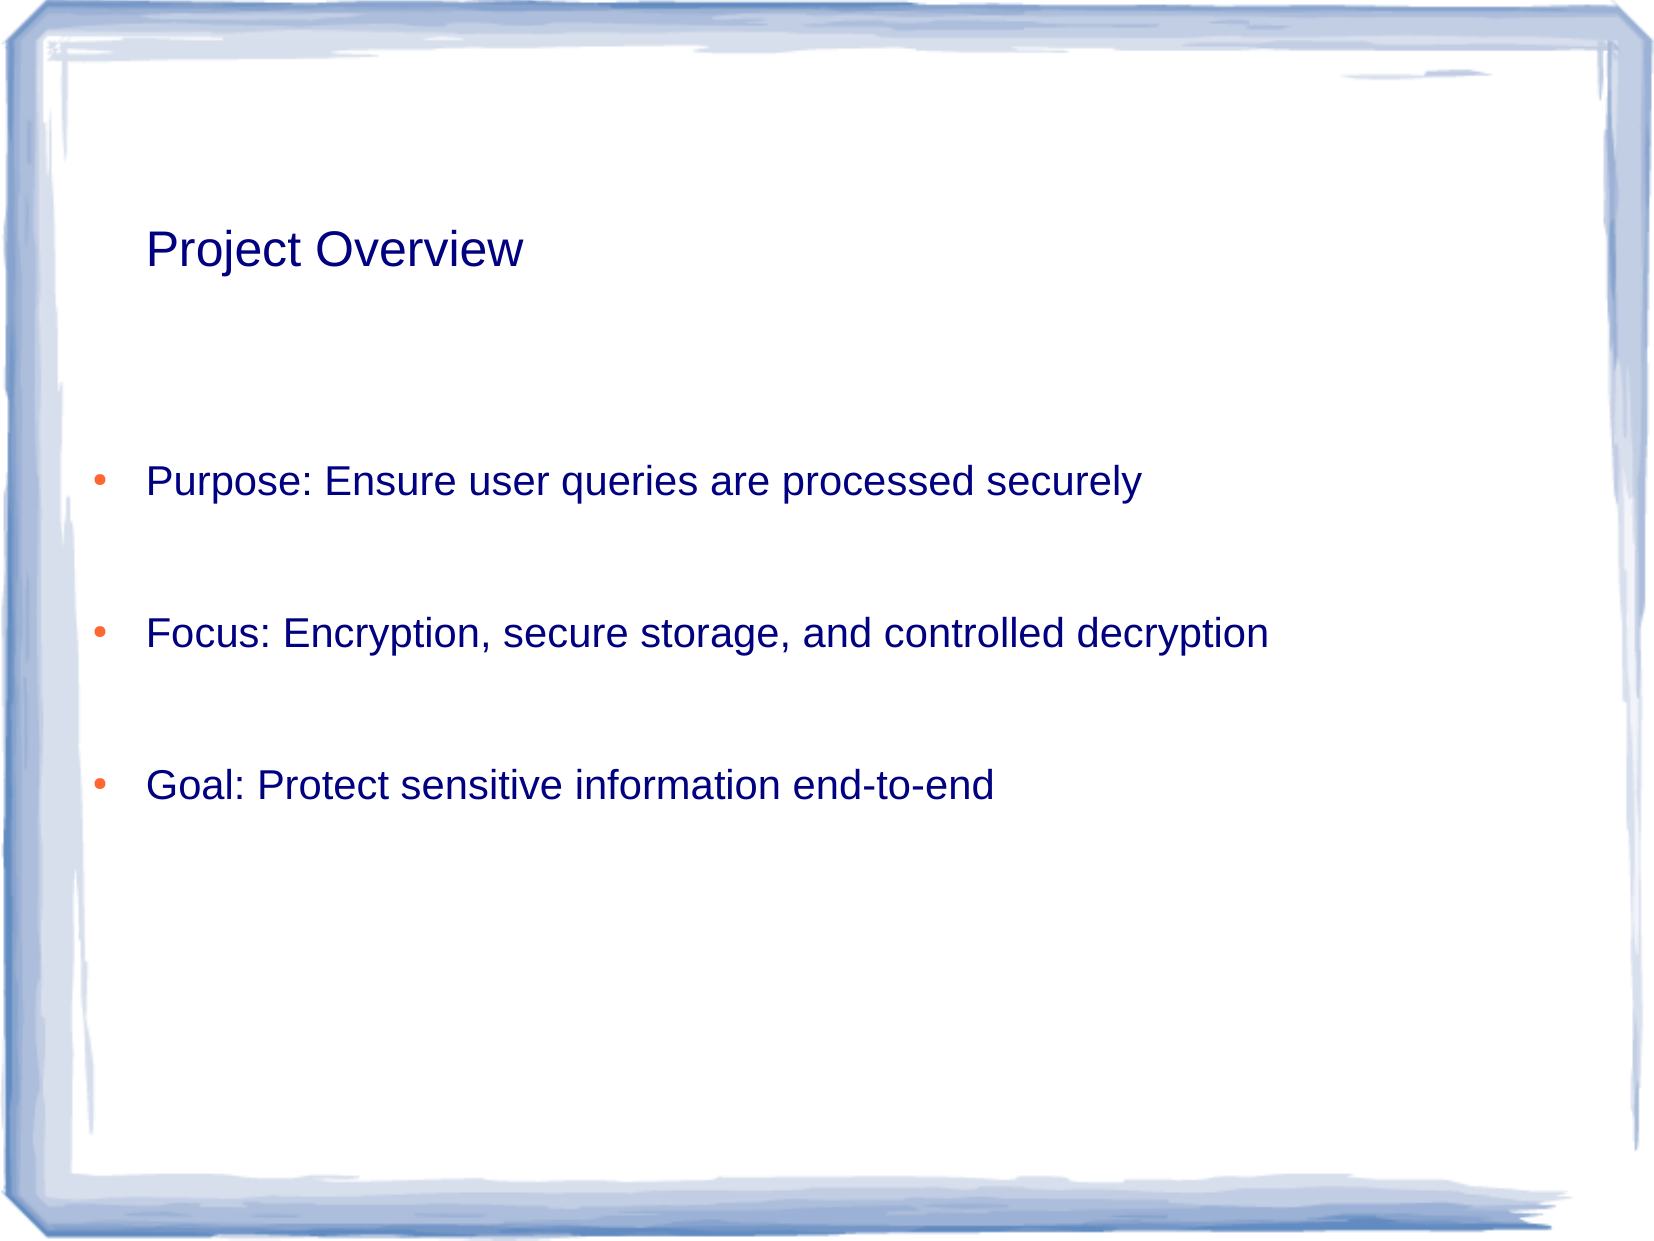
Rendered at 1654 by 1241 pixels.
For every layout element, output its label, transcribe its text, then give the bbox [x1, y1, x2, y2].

picture [0, 0, 1654, 1241]
list Project Overview Purpose: Ensure user queries are processed securely Focus: Encryption, secure storage, and controlled decryption Goal: Protect sensitive information end-to-end [75, 60, 1571, 1109]
